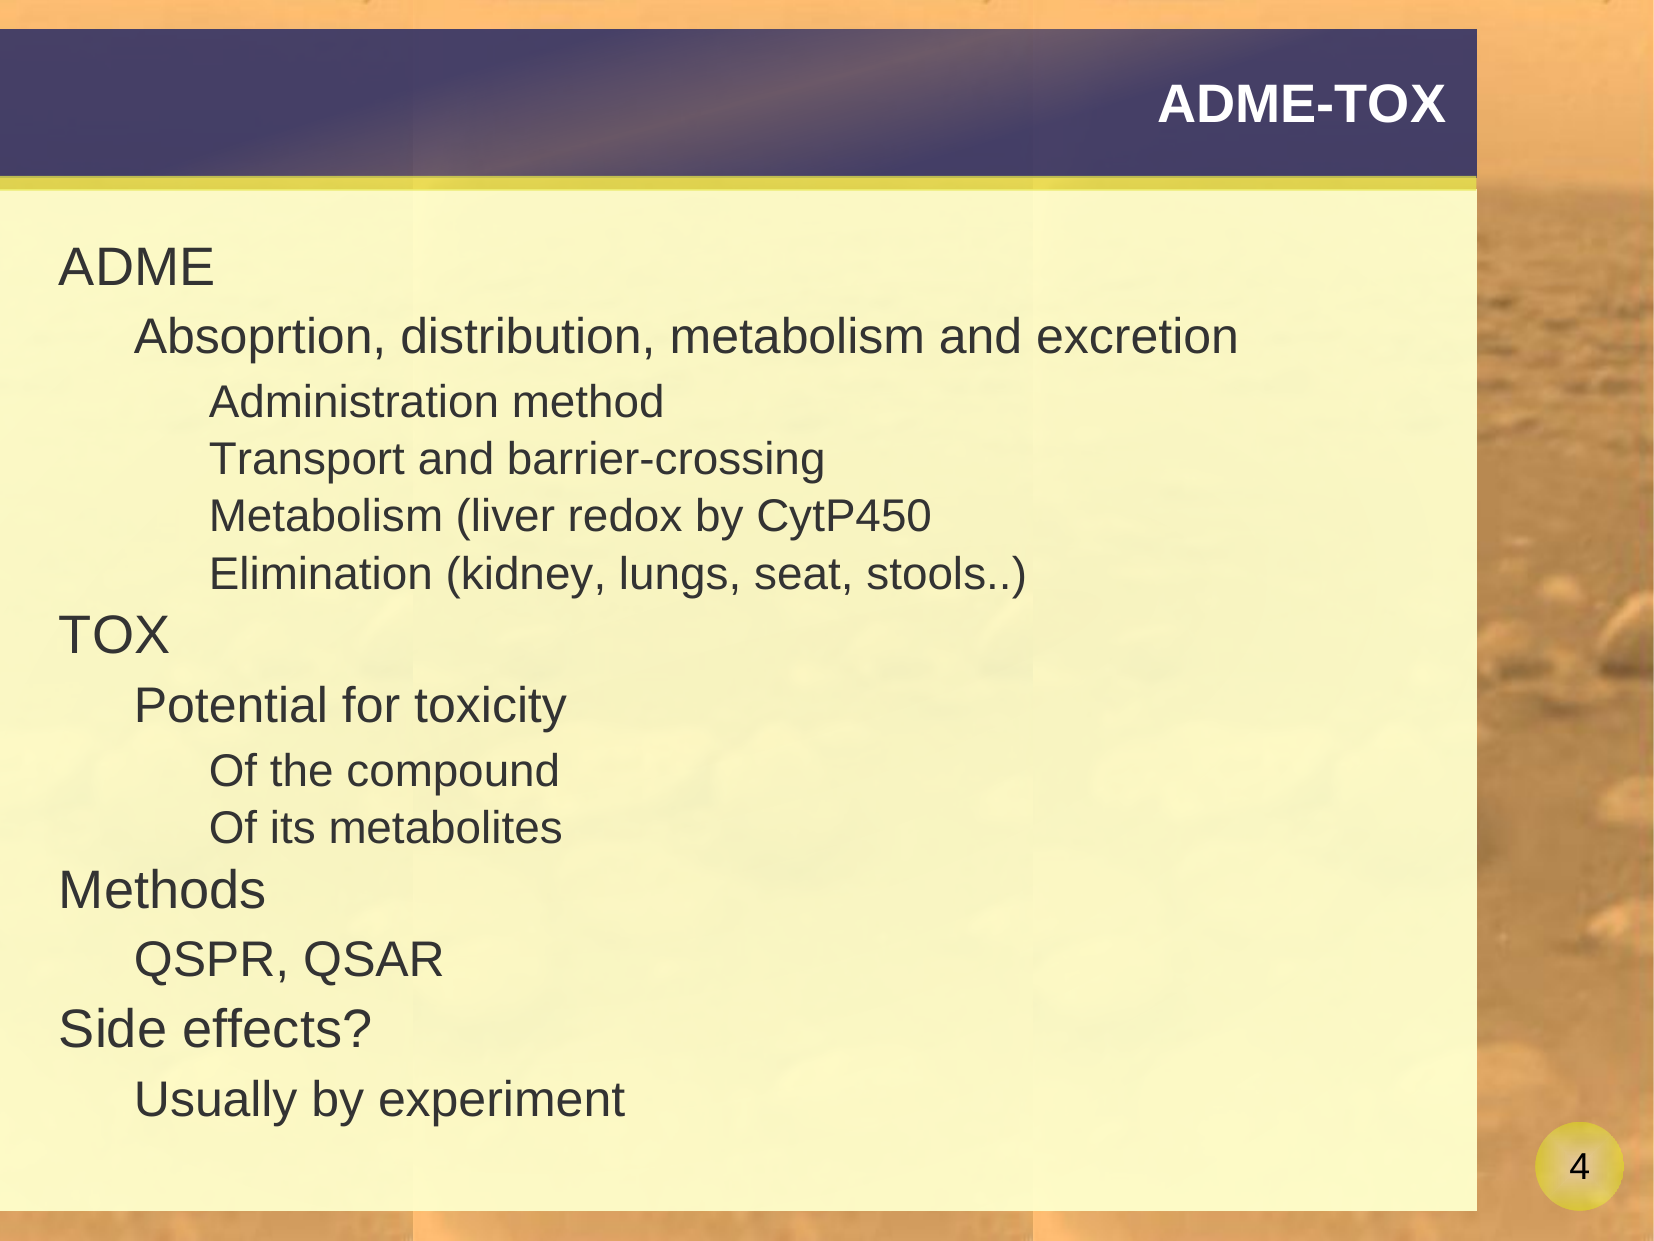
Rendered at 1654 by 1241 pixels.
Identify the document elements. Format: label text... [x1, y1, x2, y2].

list ADME Absoprtion, distribution, metabolism and excretion Administration method Transport and barrier-crossing Metabolism (liver redox by CytP450 Elimination (kidney, lungs, seat, stools..) TOX Potential for toxicity Of the compound Of its metabolites Methods QSPR, QSAR Side effects? Usually by experiment [59, 236, 1418, 1182]
title ADME-TOX [29, 59, 1447, 148]
picture [0, 0, 1654, 1241]
